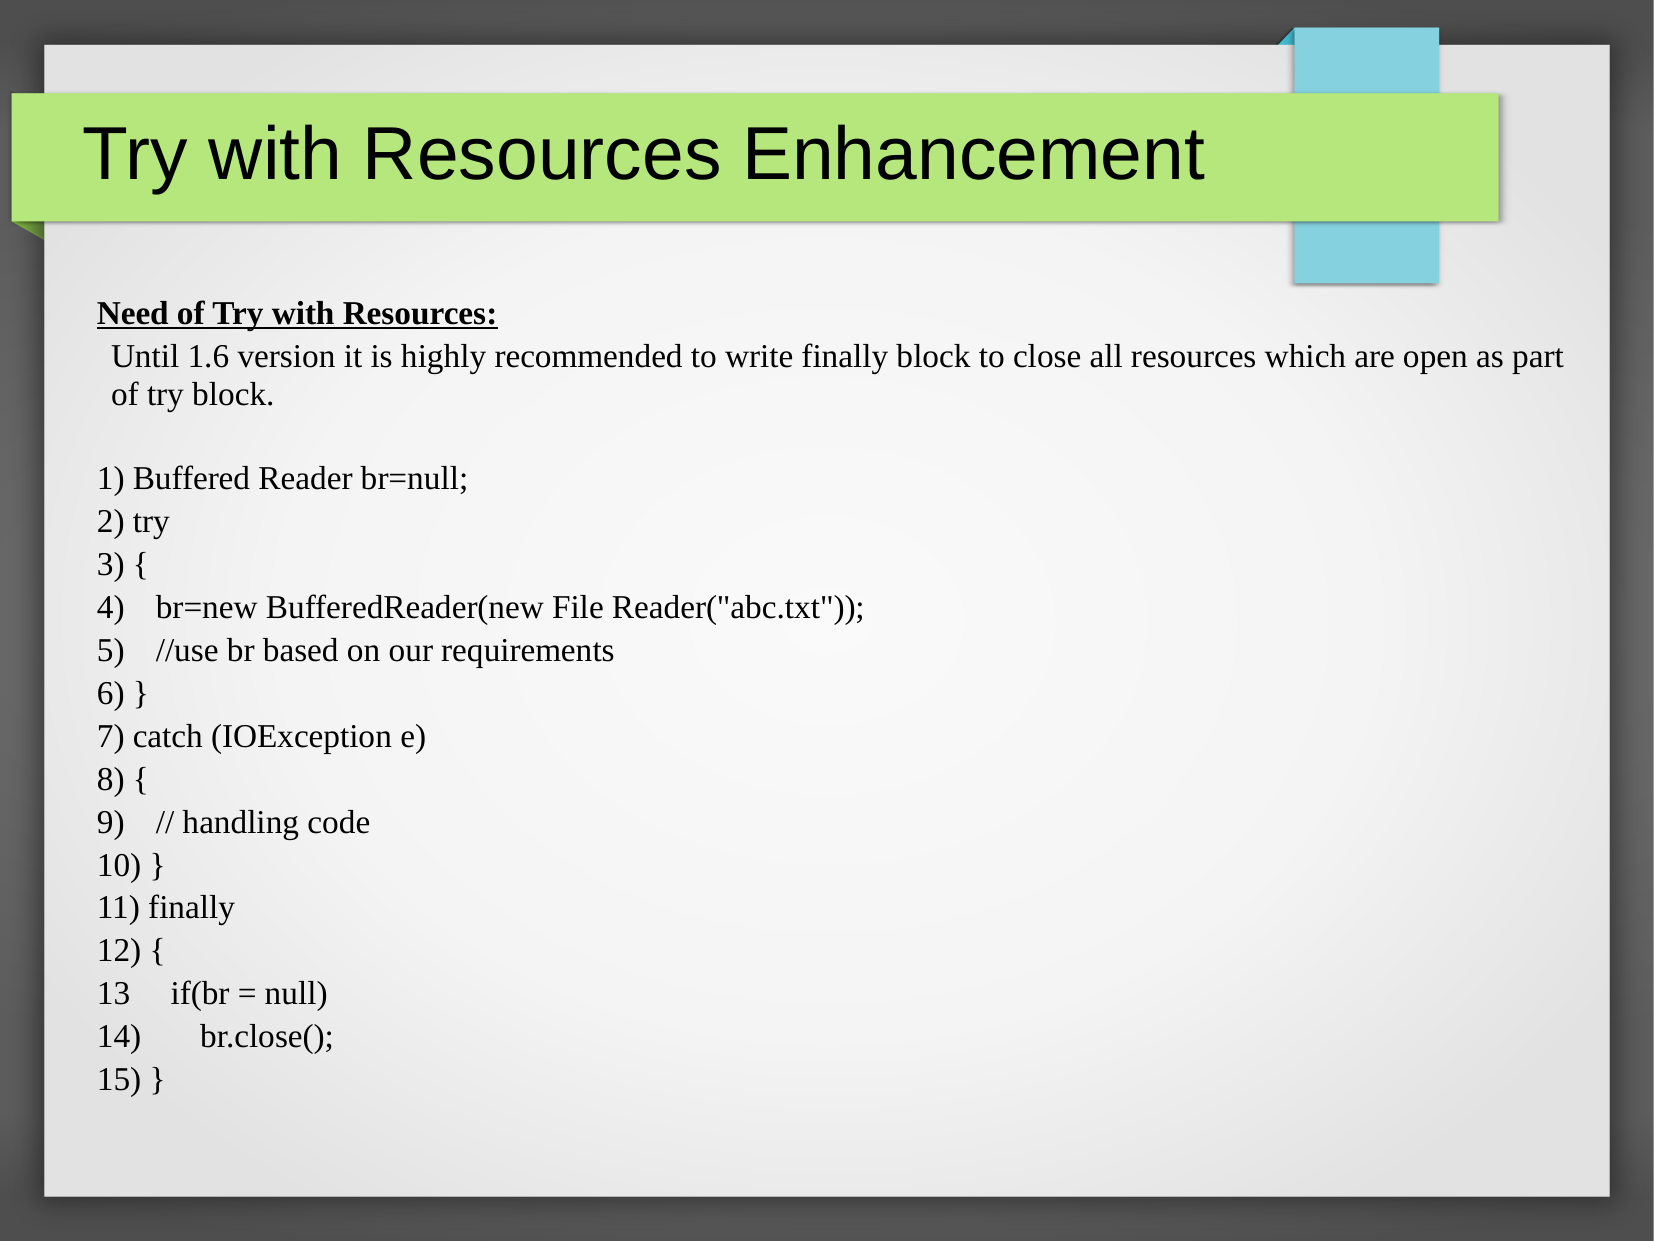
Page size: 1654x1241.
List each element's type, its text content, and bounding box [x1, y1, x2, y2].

title Try with Resources Enhancement [82, 27, 1264, 280]
picture [0, 0, 1654, 1241]
list Need of Try with Resources: Until 1.6 version it is highly recommended to write finally block to close all resources which are open as part of try block. 1) Buffered Reader br=null; 2) try 3) { 4) br=new BufferedReader(new File Reader("abc.txt")); 5) //use br based on our requirements 6) } 7) catch (IOException e) 8) { 9) // handling code 10) } 11) finally 12) { 13 if(br = null) 14) br.close(); 15) } [82, 295, 1571, 1134]
